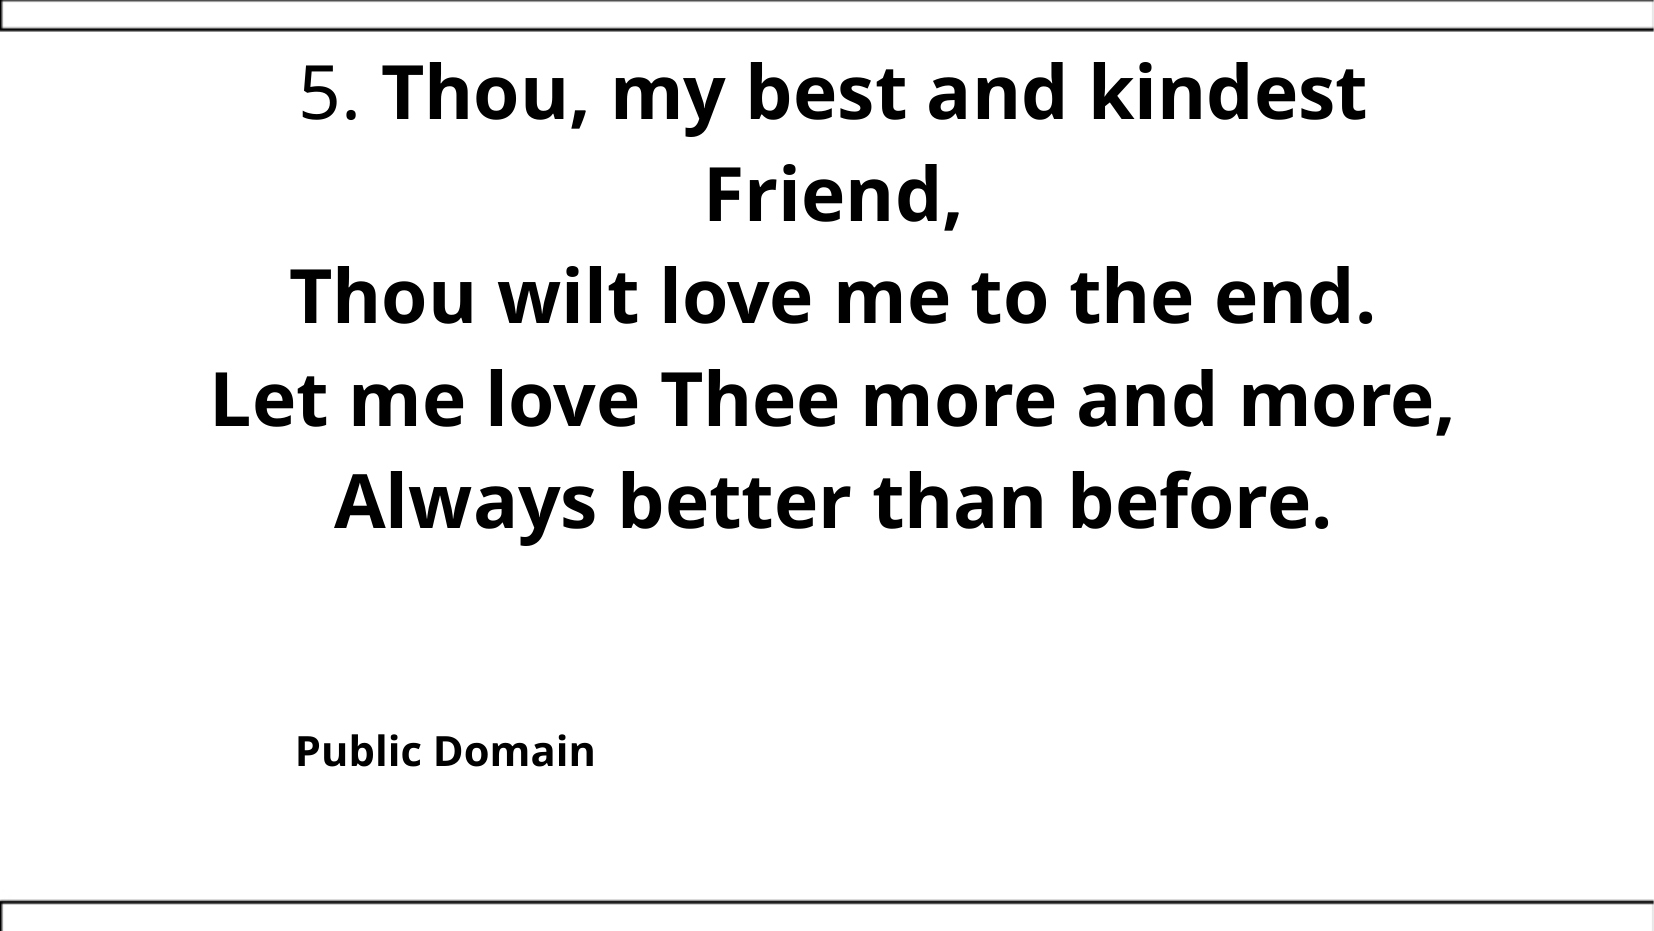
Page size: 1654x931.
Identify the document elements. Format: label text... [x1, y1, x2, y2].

text_box 5. Thou, my best and kindest Friend, Thou wilt love me to the end. Let me love Thee more and more, Always better than before. Public Domain [151, 31, 1517, 668]
picture [0, 0, 1654, 931]
